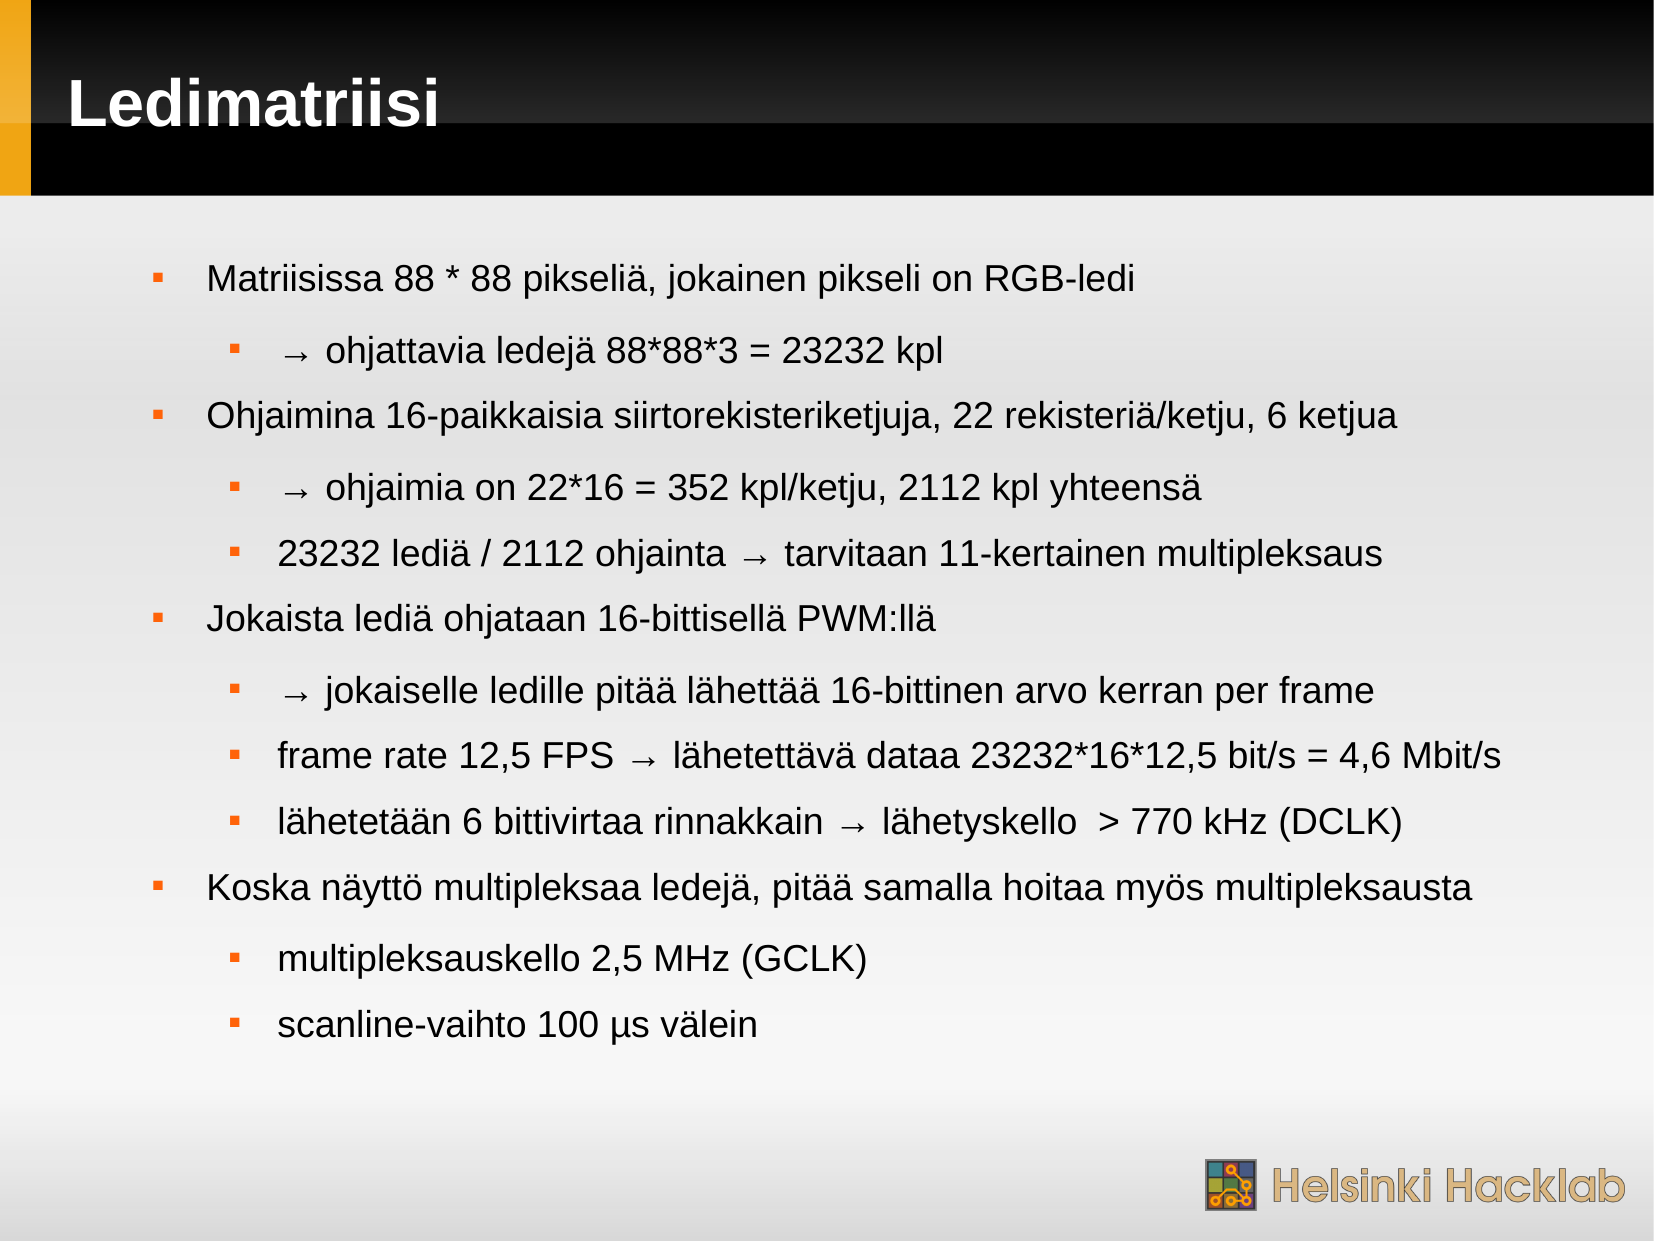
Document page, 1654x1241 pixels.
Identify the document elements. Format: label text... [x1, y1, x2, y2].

picture [0, 0, 1654, 1241]
list Matriisissa 88 * 88 pikseliä, jokainen pikseli on RGB-ledi → ohjattavia ledejä 88*88*3 = 23232 kpl Ohjaimina 16-paikkaisia siirtorekisteriketjuja, 22 rekisteriä/ketju, 6 ketjua → ohjaimia on 22*16 = 352 kpl/ketju, 2112 kpl yhteensä 23232 lediä / 2112 ohjainta → tarvitaan 11-kertainen multipleksaus Jokaista lediä ohjataan 16-bittisellä PWM:llä → jokaiselle ledille pitää lähettää 16-bittinen arvo kerran per frame frame rate 12,5 FPS → lähetettävä dataa 23232*16*12,5 bit/s = 4,6 Mbit/s lähetetään 6 bittivirtaa rinnakkain → lähetyskello > 770 kHz (DCLK) Koska näyttö multipleksaa ledejä, pitää samalla hoitaa myös multipleksausta multipleksauskello 2,5 MHz (GCLK) scanline-vaihto 100 µs välein [135, 257, 1553, 1141]
title Ledimatriisi [67, 0, 1556, 208]
